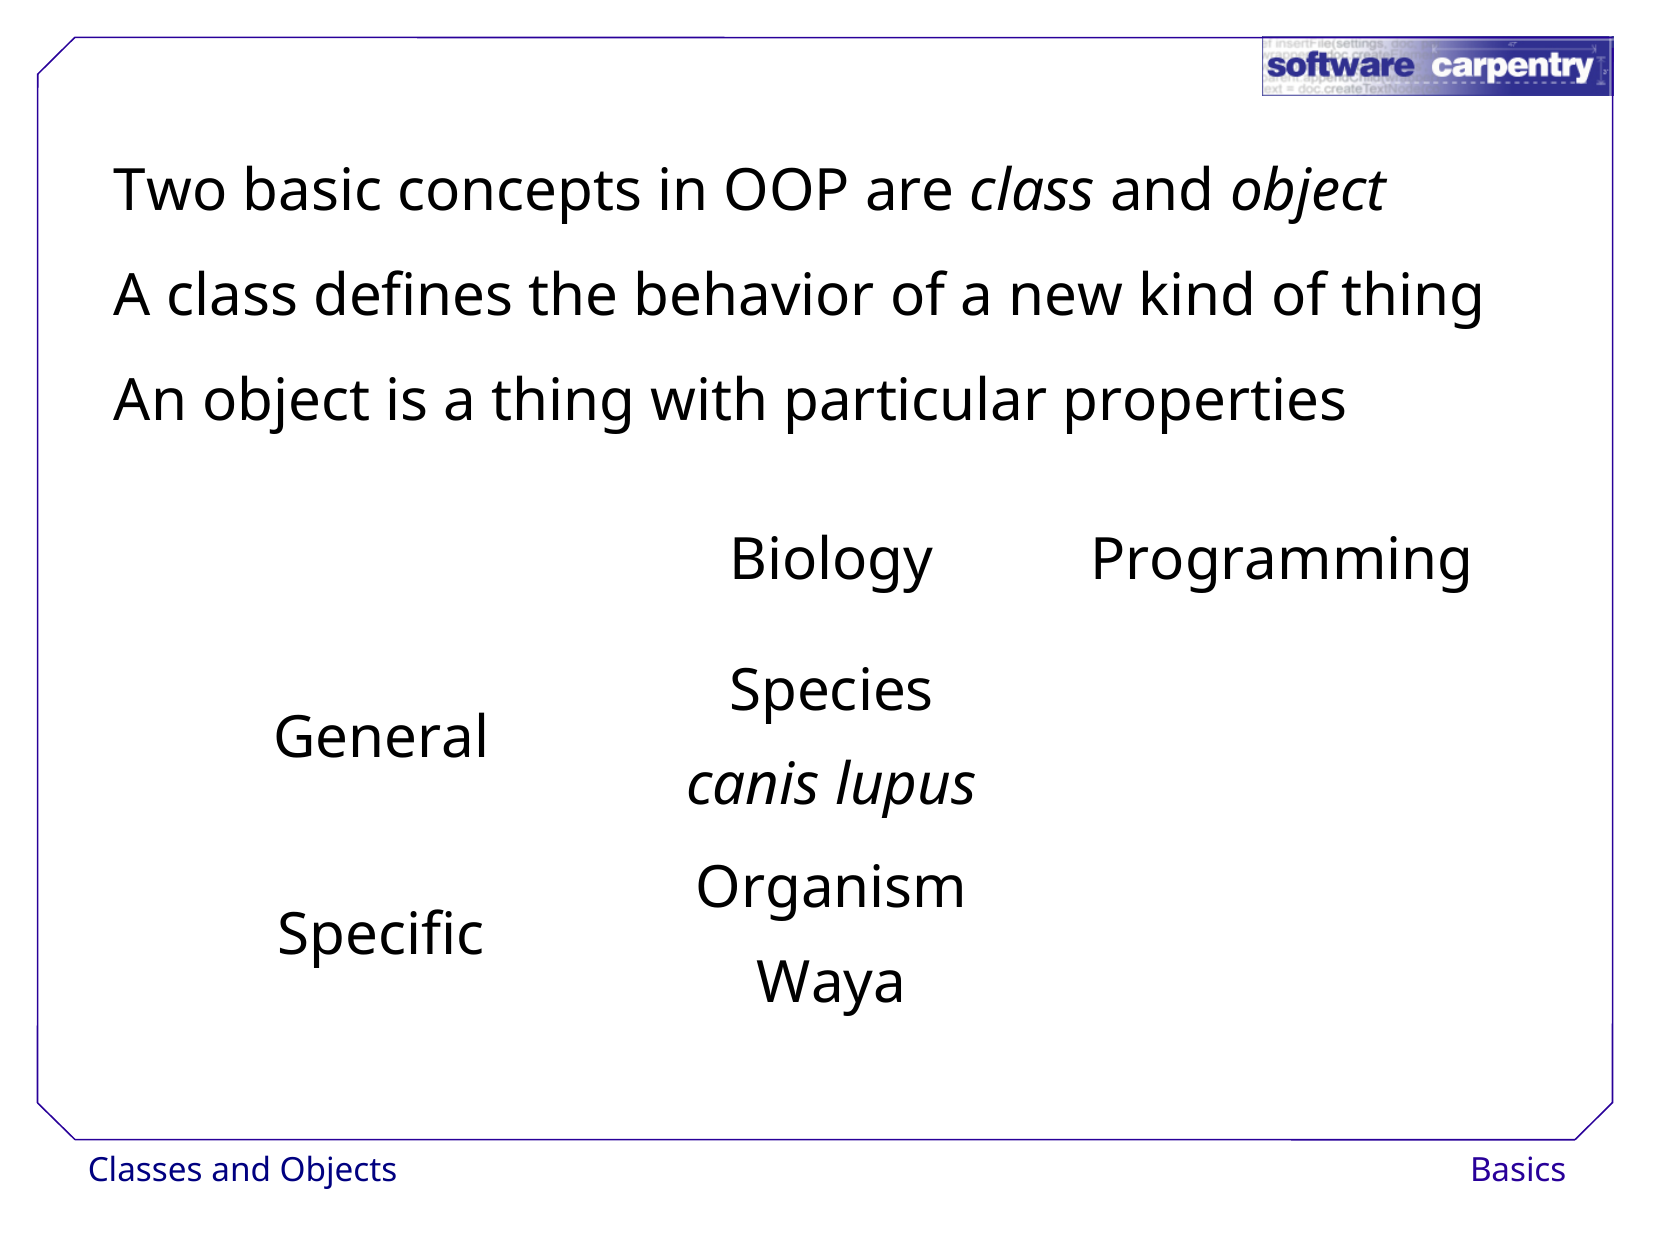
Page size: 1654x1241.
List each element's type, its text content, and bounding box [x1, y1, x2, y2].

table_cell Specific [156, 837, 606, 1034]
table_cell Organism Waya [606, 837, 1057, 1034]
table_cell Species canis lupus [606, 639, 1057, 837]
table_header Biology [606, 481, 1057, 639]
table_cell [1057, 639, 1507, 837]
text_box Two basic concepts in OOP are class and object A class defines the behavior of a new kind of thing An object is a thing with particular properties [99, 109, 1517, 440]
table_cell General [156, 639, 606, 837]
table_header Programming [1057, 481, 1507, 639]
table_header [156, 481, 606, 639]
table_cell [1057, 837, 1507, 1034]
picture [1262, 36, 1614, 96]
